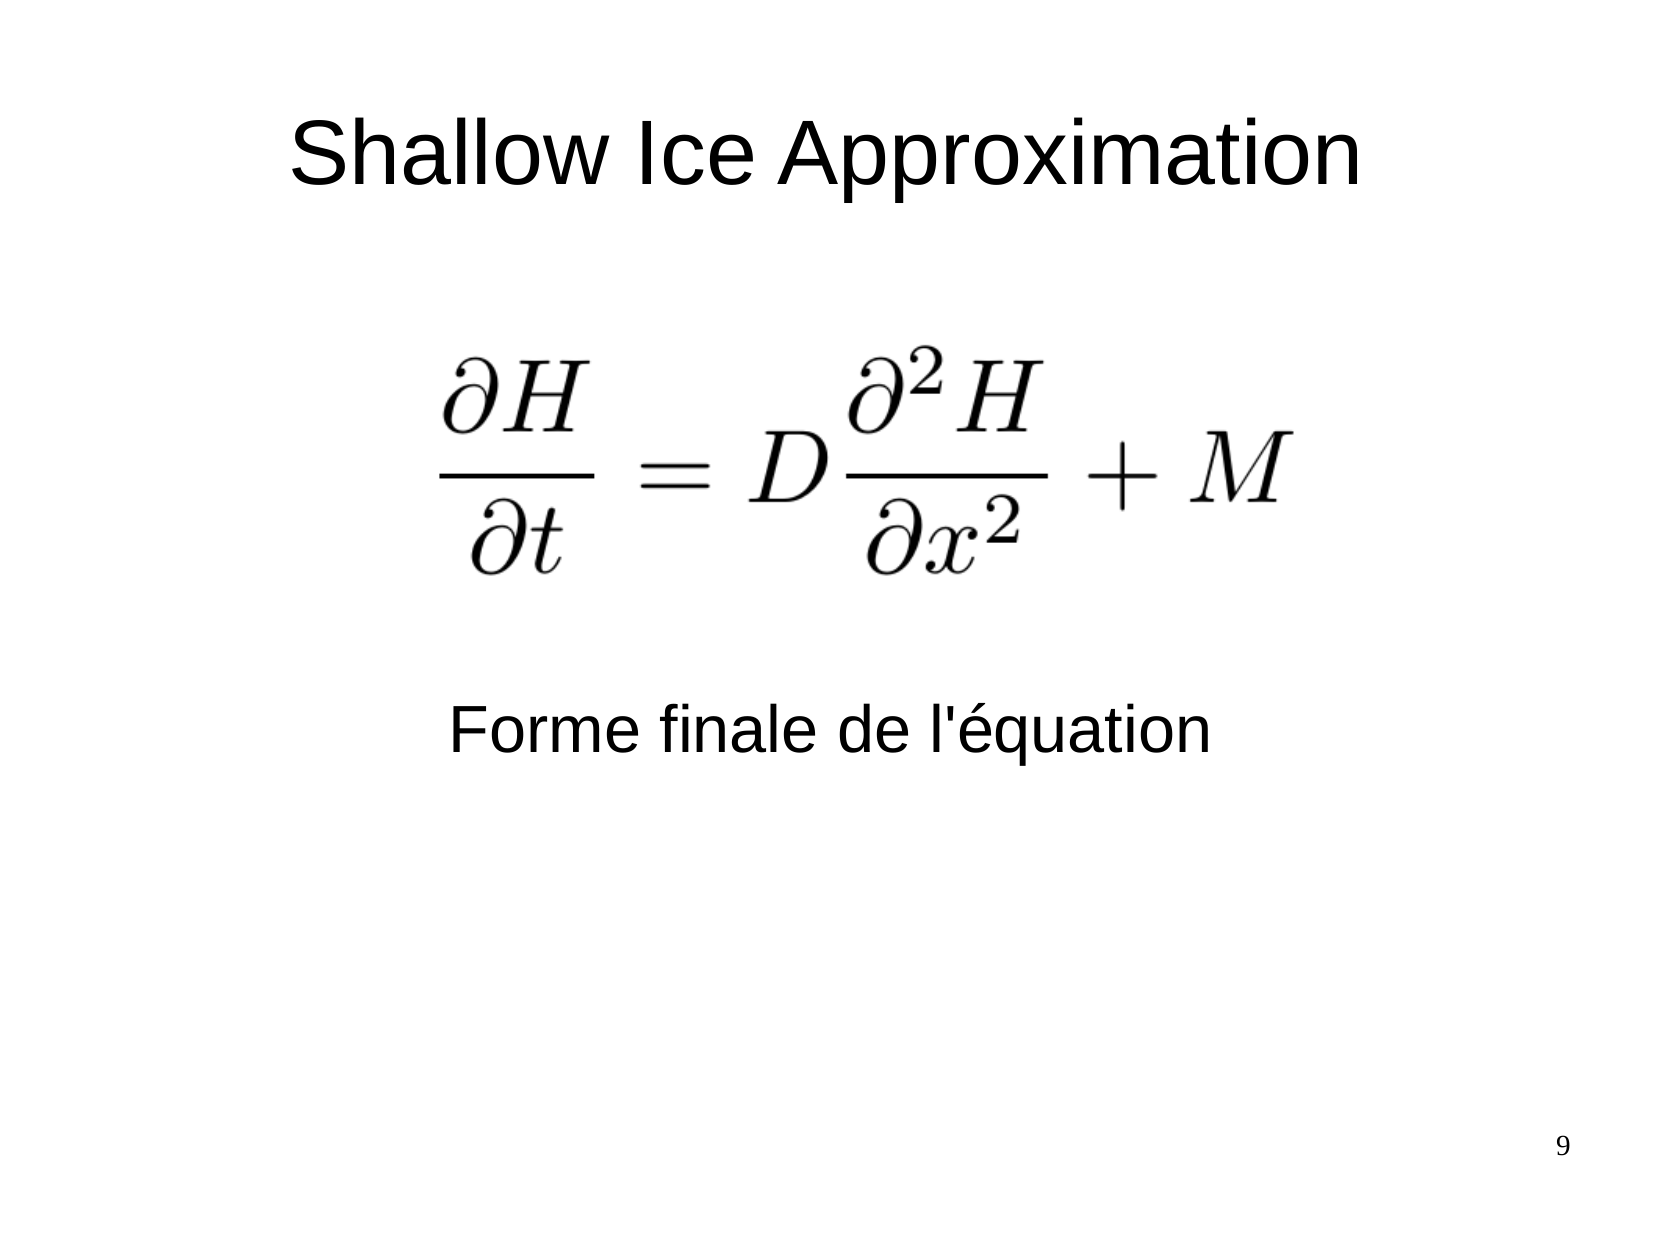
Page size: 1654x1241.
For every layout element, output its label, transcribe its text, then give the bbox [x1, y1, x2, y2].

picture [374, 256, 1336, 612]
title Shallow Ice Approximation [82, 49, 1571, 257]
subtitle Forme finale de l'équation [86, 378, 1576, 1156]
